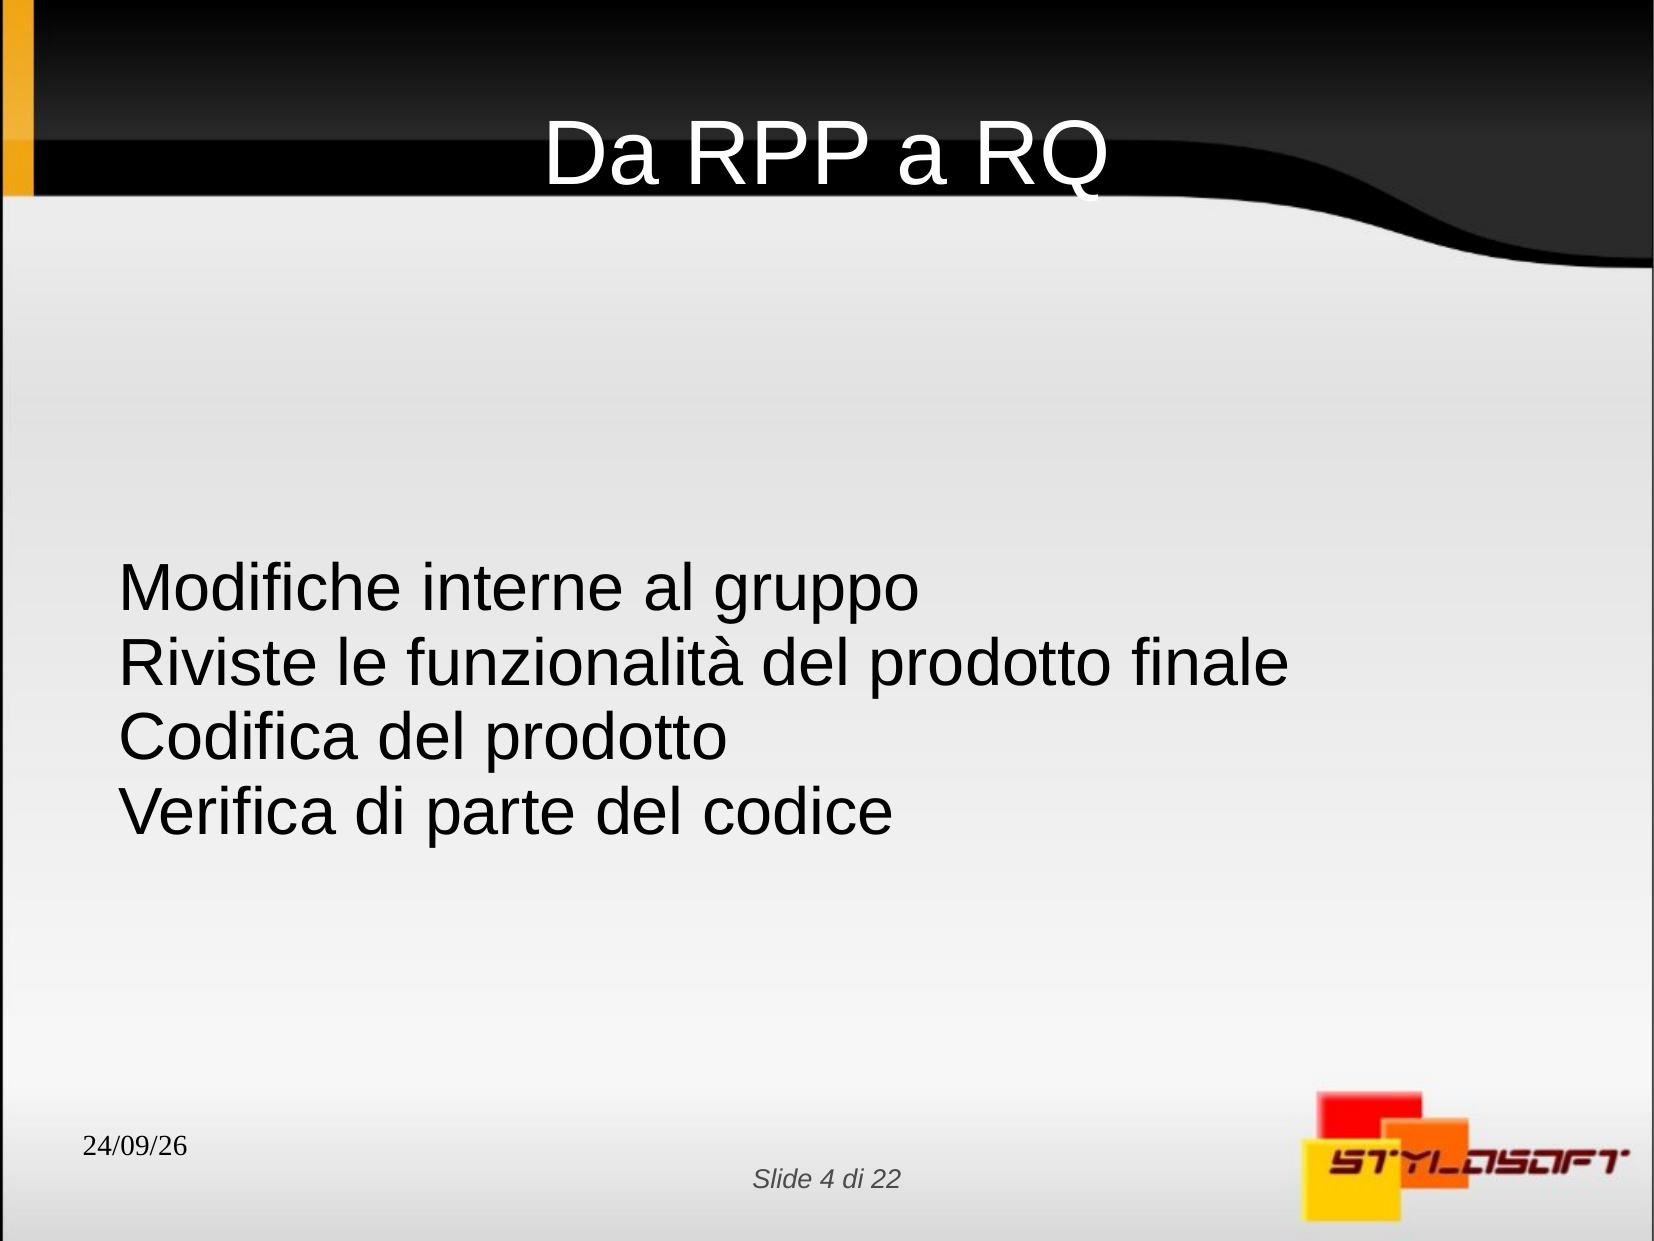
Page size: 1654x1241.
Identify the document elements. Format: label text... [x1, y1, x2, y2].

subtitle Modifiche interne al gruppo Riviste le funzionalità del prodotto finale Codifica del prodotto Verifica di parte del codice [82, 297, 1571, 1102]
text_box Slide <numero> di 22 [0, 1156, 1654, 1241]
title Da RPP a RQ [82, 56, 1571, 250]
picture [0, 0, 1654, 1156]
